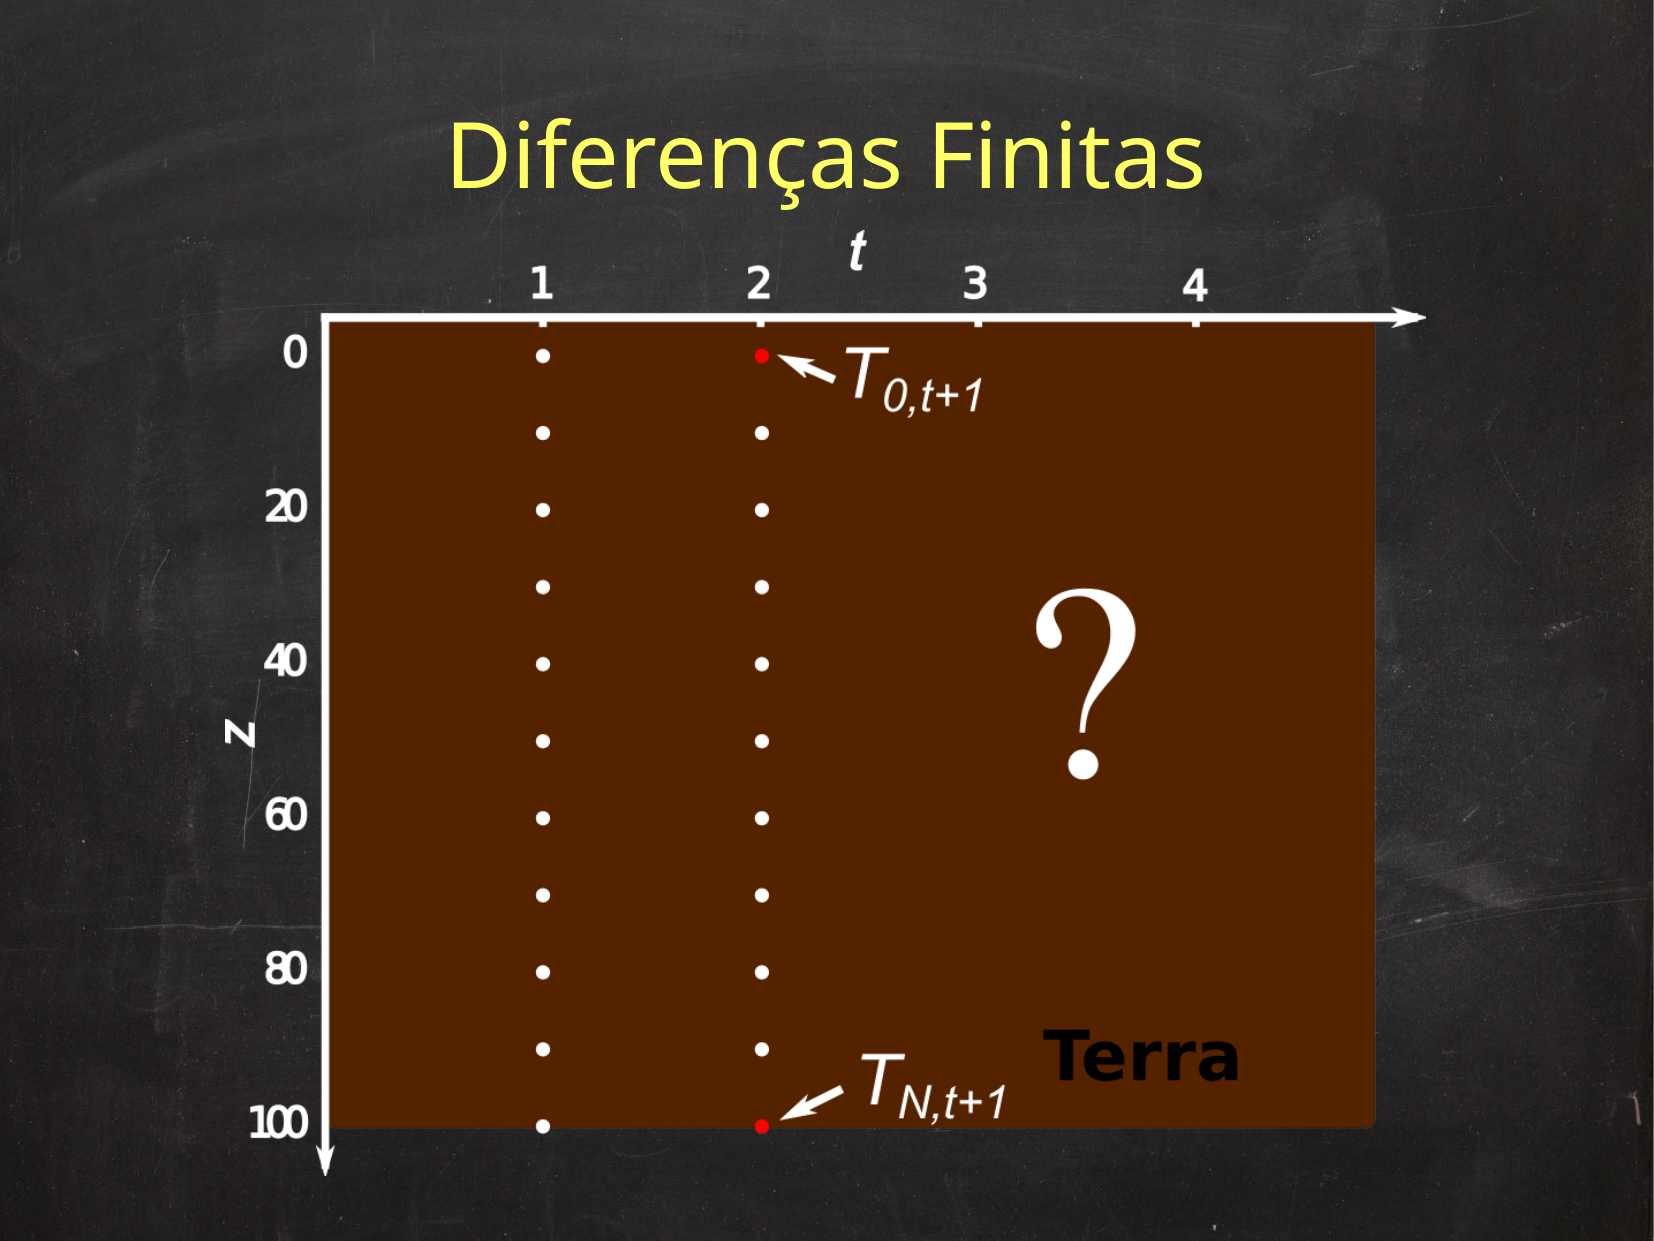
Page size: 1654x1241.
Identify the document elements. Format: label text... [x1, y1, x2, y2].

picture [0, 0, 1654, 1241]
title Diferenças Finitas [82, 56, 1571, 250]
